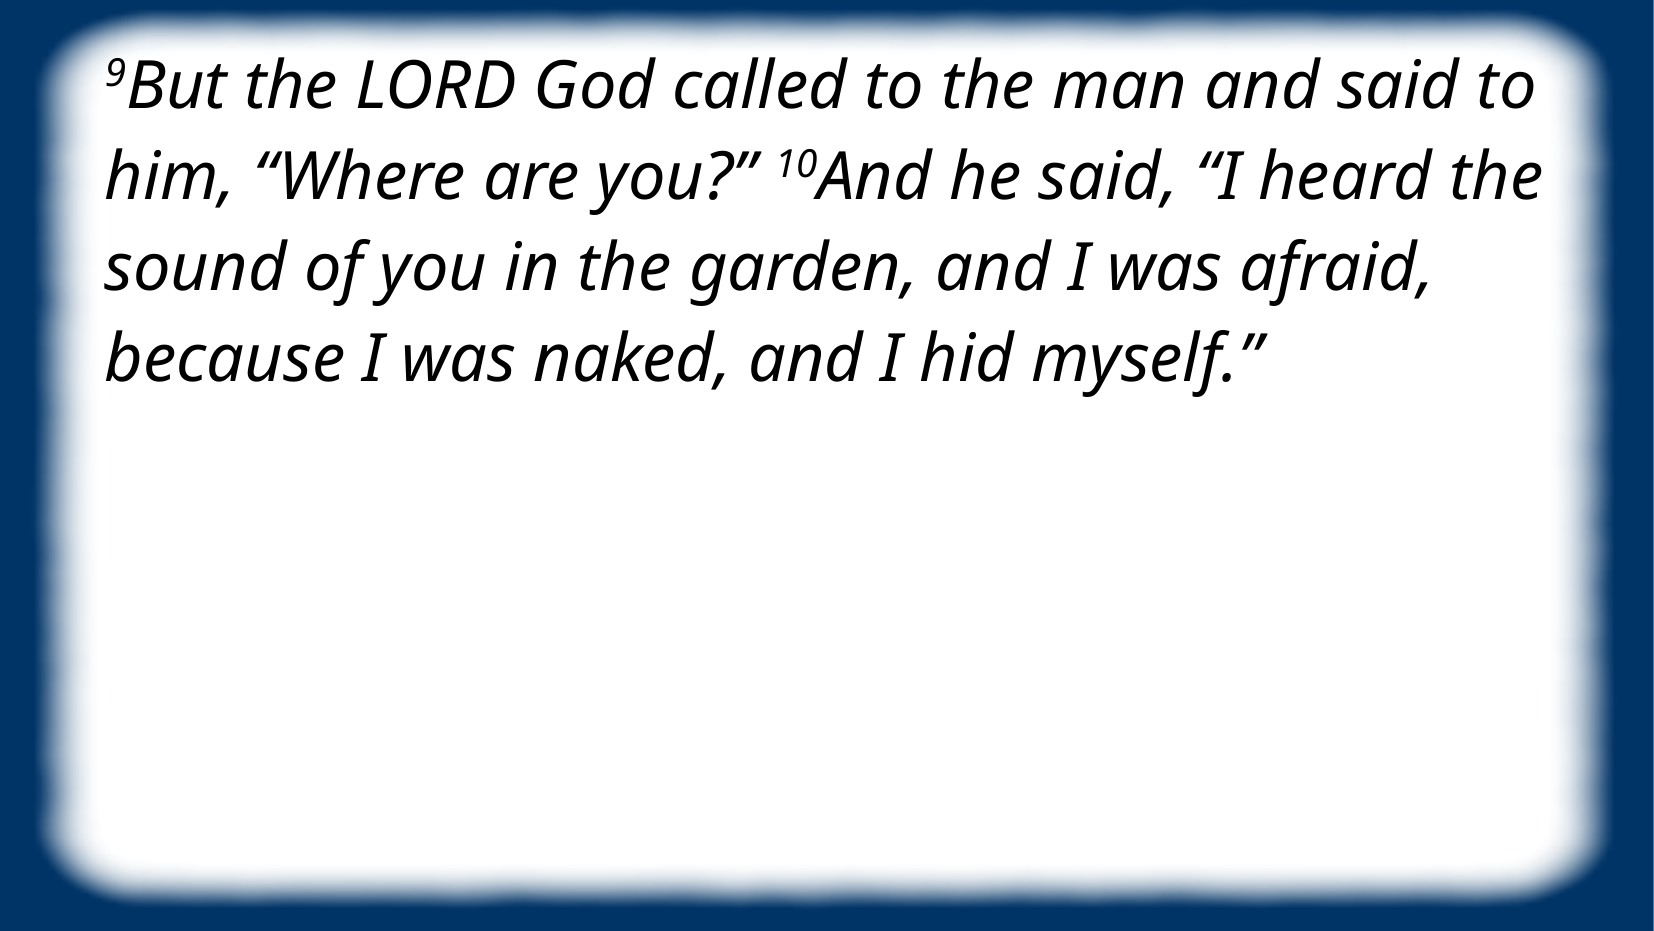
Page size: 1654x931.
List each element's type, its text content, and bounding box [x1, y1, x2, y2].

text_box 9But the LORD God called to the man and said to him, “Where are you?” 10And he said, “I heard the sound of you in the garden, and I was afraid, because I was naked, and I hid myself.” [90, 30, 1576, 489]
picture [0, 0, 1654, 931]
